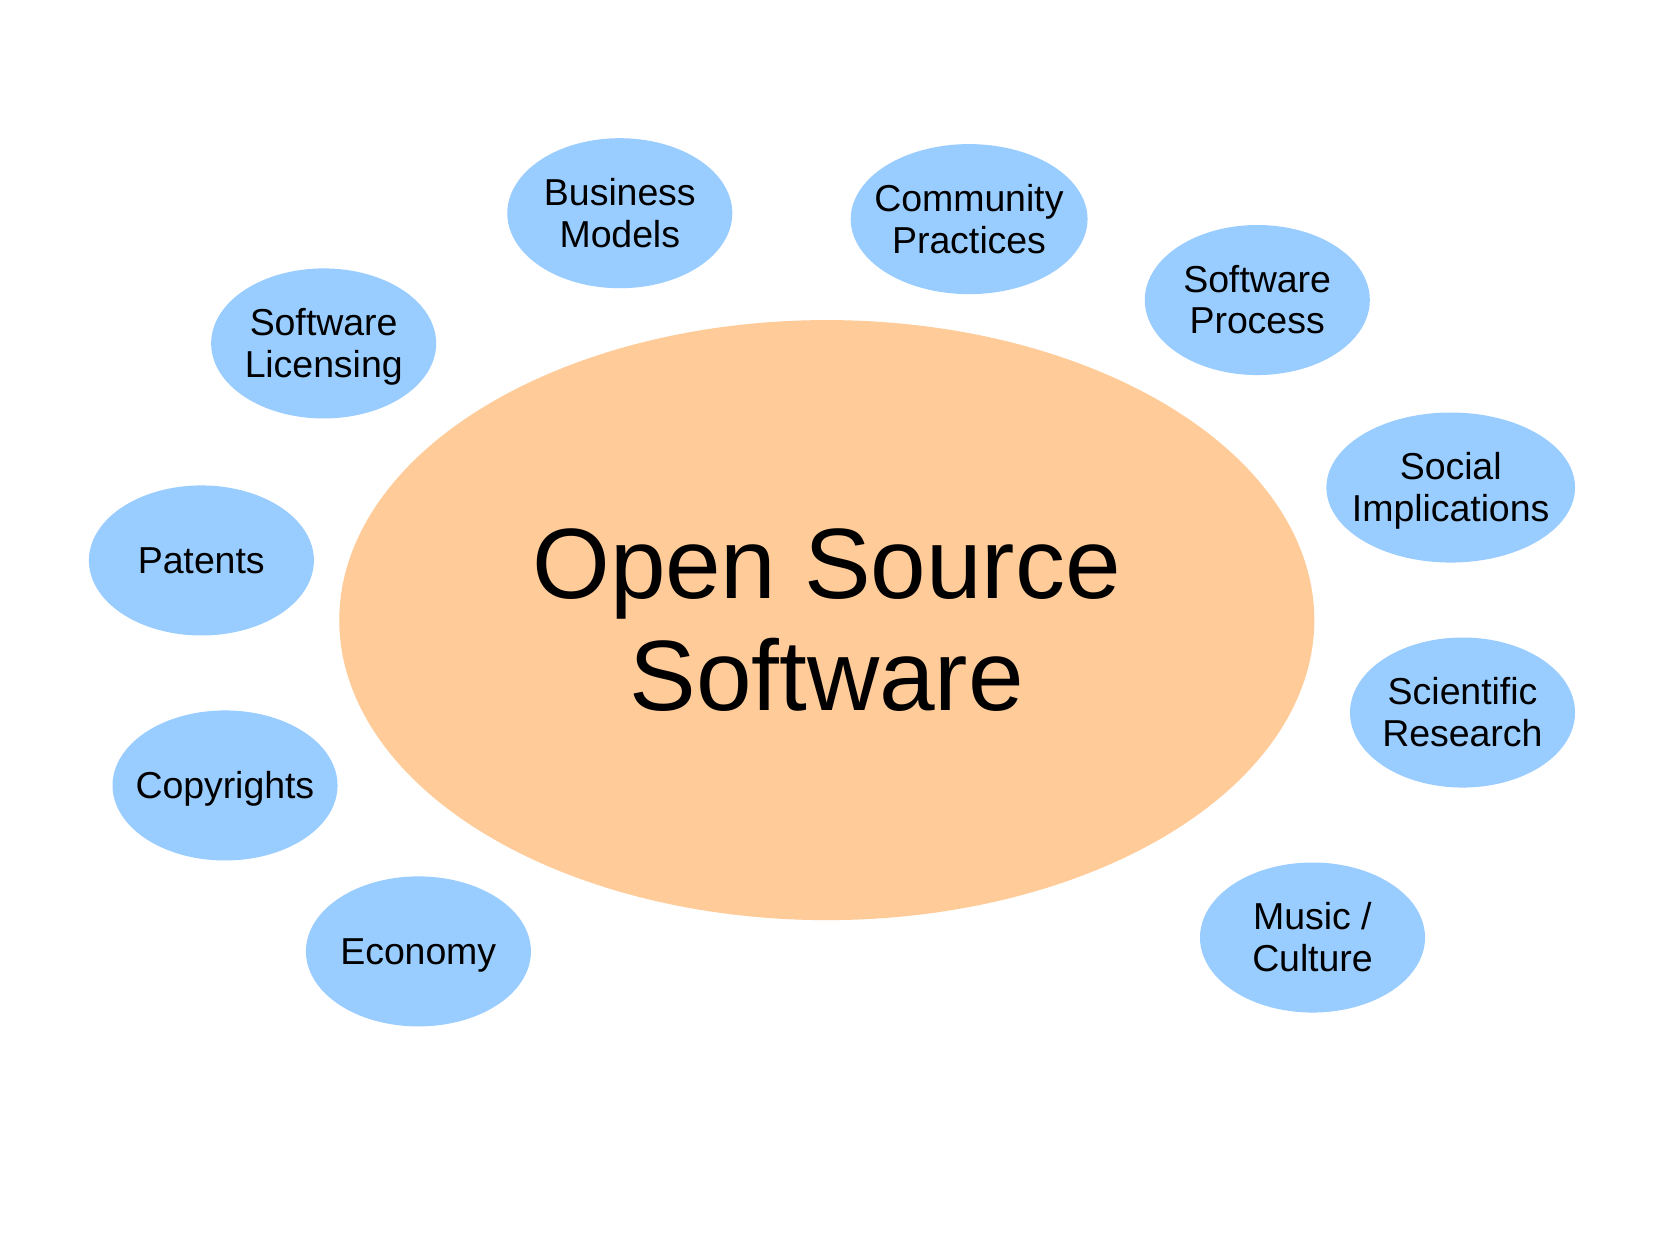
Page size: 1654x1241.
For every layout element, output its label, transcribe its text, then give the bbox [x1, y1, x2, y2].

text_box Social Implications [1326, 412, 1576, 563]
text_box Patents [88, 485, 314, 636]
text_box Software Process [1144, 225, 1370, 376]
text_box Open Source Software [339, 320, 1315, 921]
text_box Copyrights [112, 710, 338, 861]
text_box Business Models [507, 138, 733, 289]
text_box Scientific Research [1350, 637, 1576, 788]
text_box Music / Culture [1200, 862, 1426, 1013]
text_box Economy [305, 876, 531, 1027]
text_box Community Practices [850, 144, 1088, 295]
text_box Software Licensing [211, 268, 437, 419]
